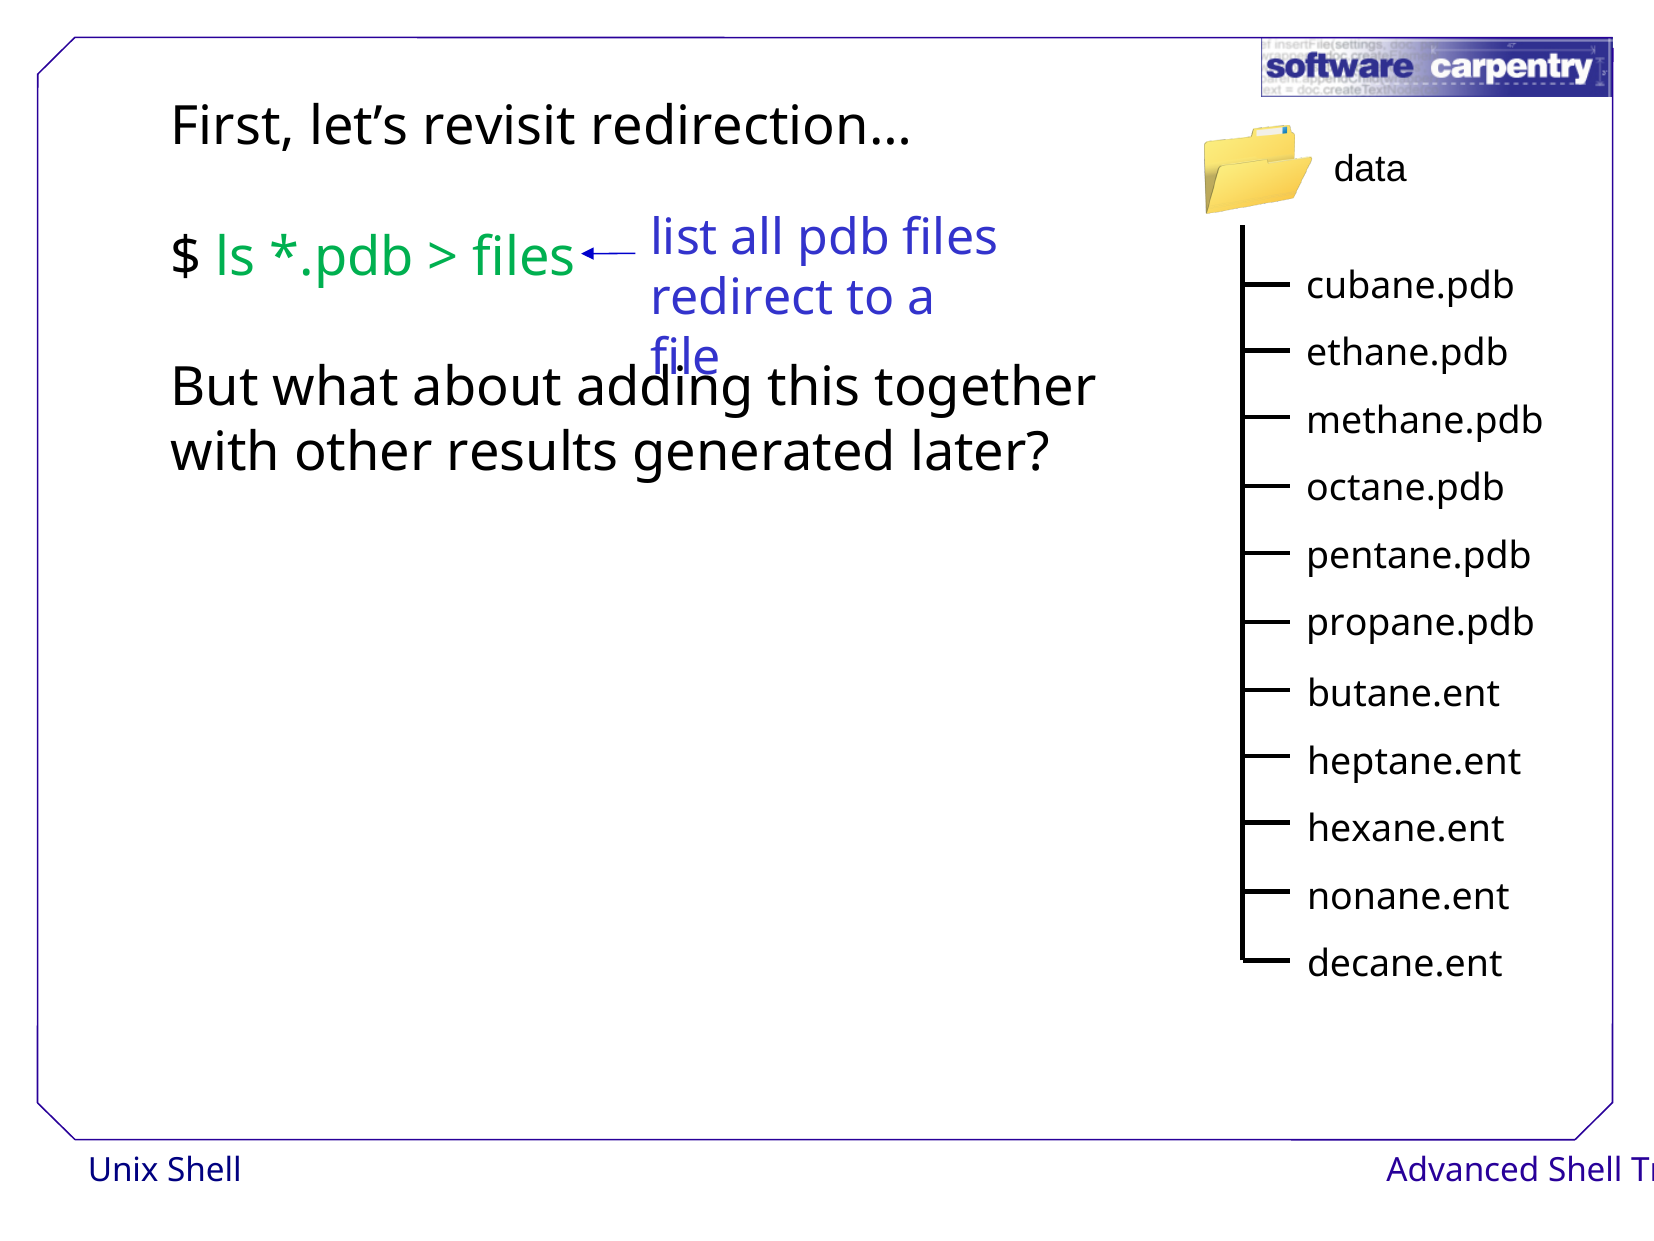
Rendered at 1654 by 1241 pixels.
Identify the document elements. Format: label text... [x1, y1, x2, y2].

picture [1200, 111, 1316, 227]
text_box butane.ent heptane.ent hexane.ent nonane.ent decane.ent [1292, 638, 1537, 992]
text_box data [1318, 139, 1422, 198]
picture [1261, 39, 1613, 97]
text_box cubane.pdb ethane.pdb methane.pdb octane.pdb pentane.pdb propane.pdb [1291, 230, 1559, 652]
text_box list all pdb files redirect to a file [635, 196, 1026, 339]
text_box First, let’s revisit redirection… $ ls *.pdb > files But what about adding this together with other results generated later? [155, 83, 1224, 489]
